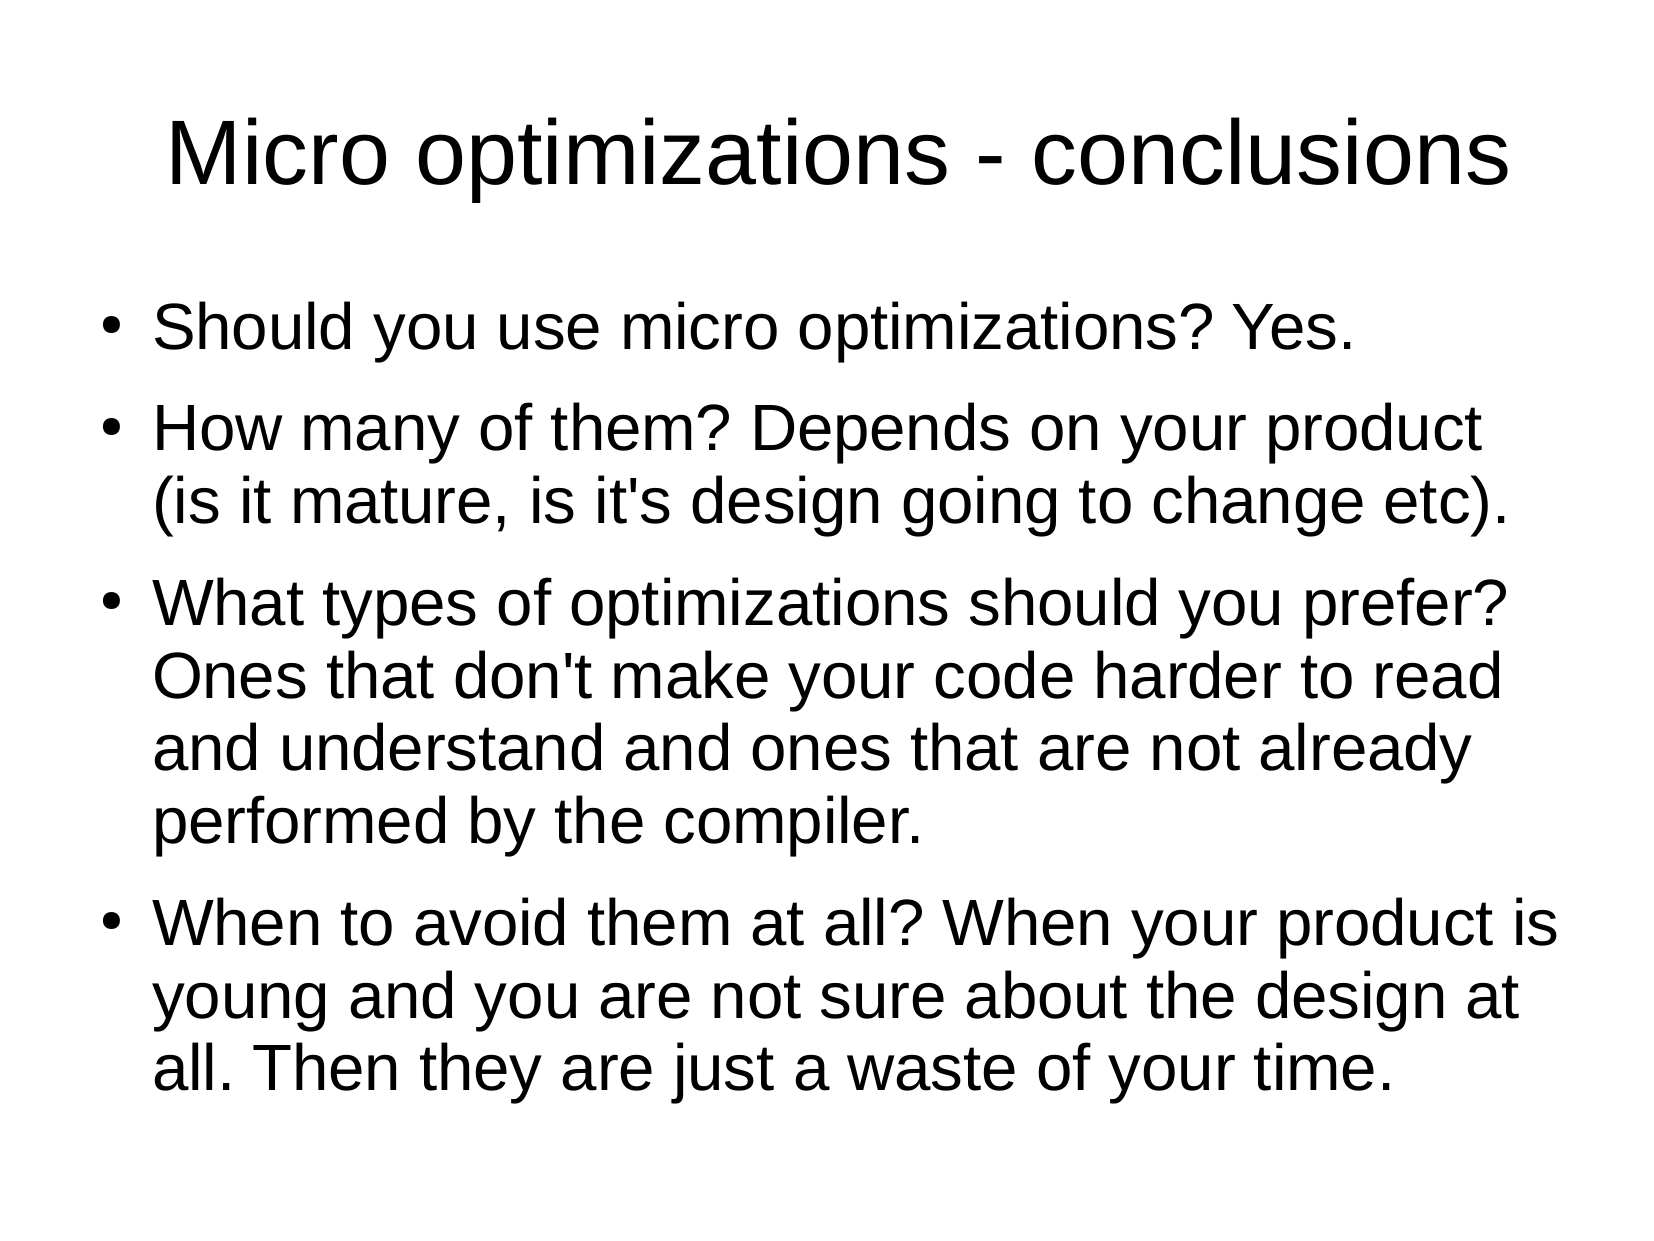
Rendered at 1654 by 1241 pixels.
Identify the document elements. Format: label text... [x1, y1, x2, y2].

title Micro optimizations - conclusions [82, 49, 1571, 257]
list Should you use micro optimizations? Yes. How many of them? Depends on your product (is it mature, is it's design going to change etc). What types of optimizations should you prefer? Ones that don't make your code harder to read and understand and ones that are not already performed by the compiler. When to avoid them at all? When your product is young and you are not sure about the design at all. Then they are just a waste of your time. [82, 290, 1571, 1109]
